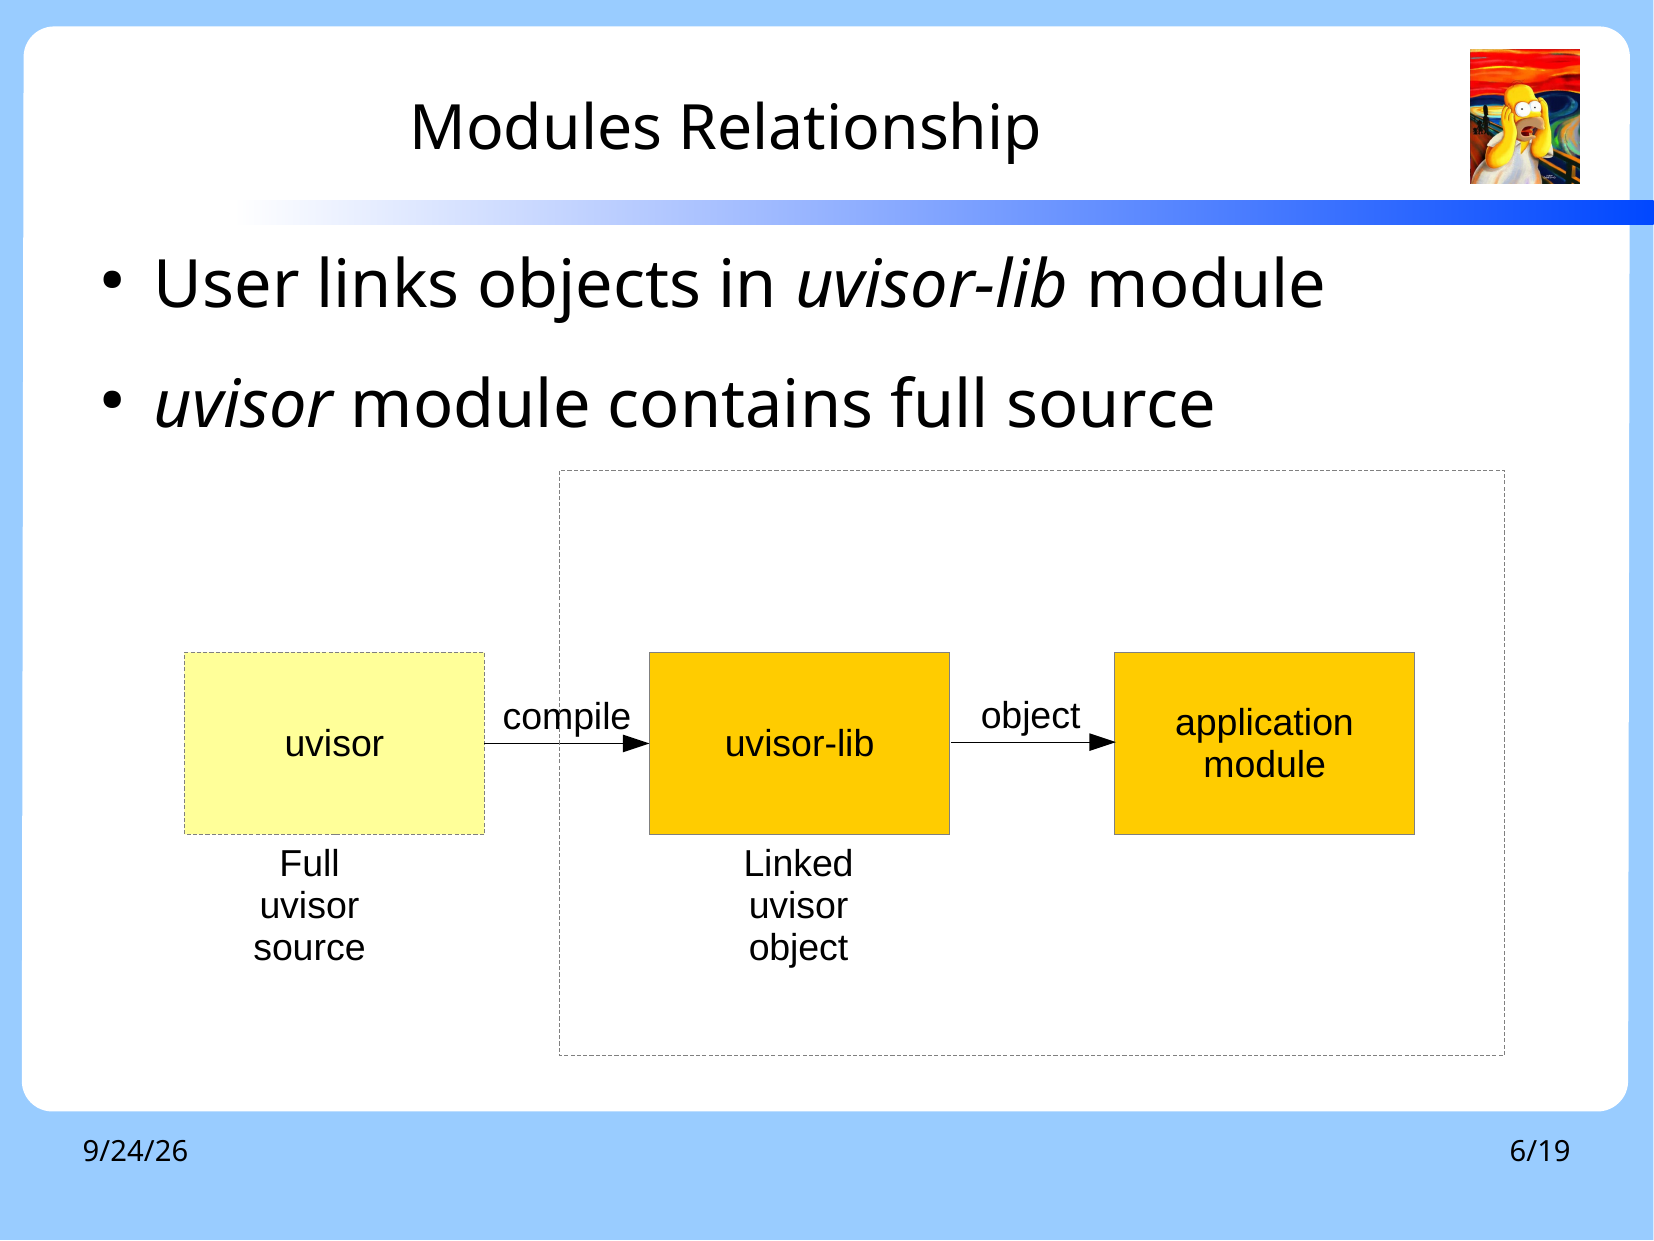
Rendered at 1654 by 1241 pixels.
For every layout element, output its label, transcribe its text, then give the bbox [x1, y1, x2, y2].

picture [1470, 49, 1580, 184]
list User links objects in uvisor-lib module uvisor module contains full source [82, 236, 1571, 956]
title Modules Relationship [82, 49, 1371, 201]
text_box [559, 956, 1505, 1056]
text_box Full uvisor source [238, 956, 381, 1018]
